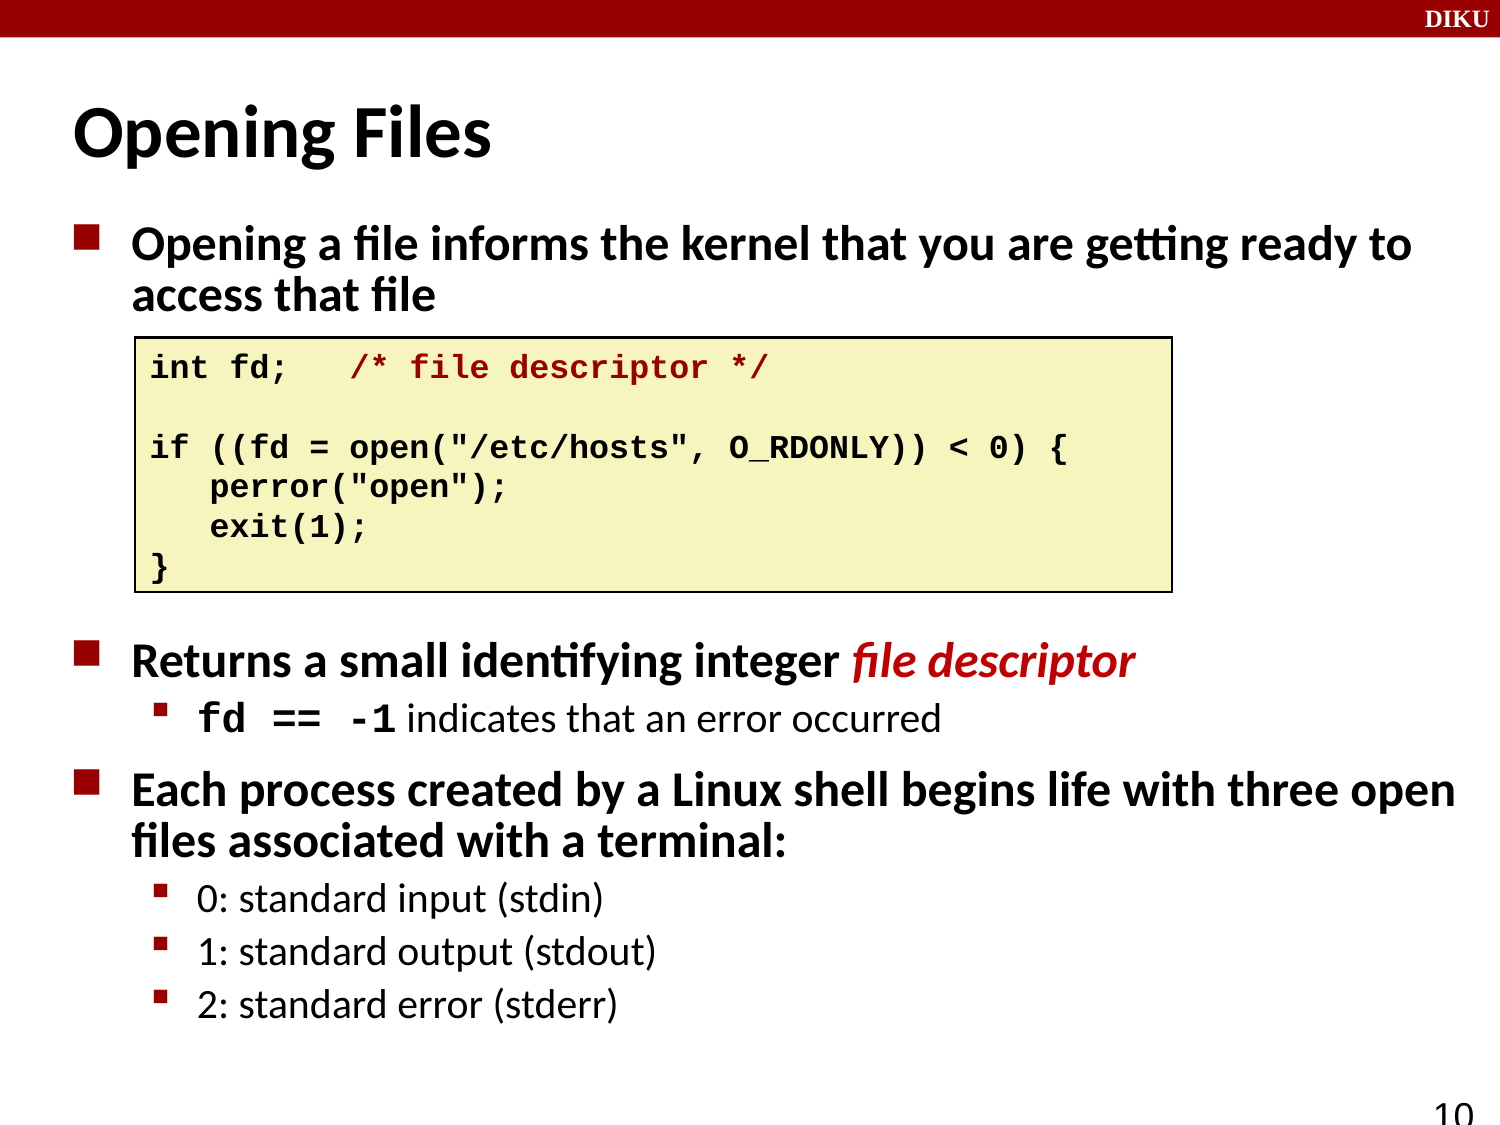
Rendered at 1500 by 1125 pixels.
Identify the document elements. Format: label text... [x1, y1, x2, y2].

text_box Opening a file informs the kernel that you are getting ready to access that file Returns a small identifying integer file descriptor fd == -1 indicates that an error occurred Each process created by a Linux shell begins life with three open files associated with a terminal: 0: standard input (stdin) 1: standard output (stdout) 2: standard error (stderr) [60, 212, 1475, 1075]
text_box int fd; /* file descriptor */ if ((fd = open("/etc/hosts", O_RDONLY)) < 0) { perror("open"); exit(1); } [134, 337, 1173, 592]
text_box Opening Files [58, 80, 1124, 175]
